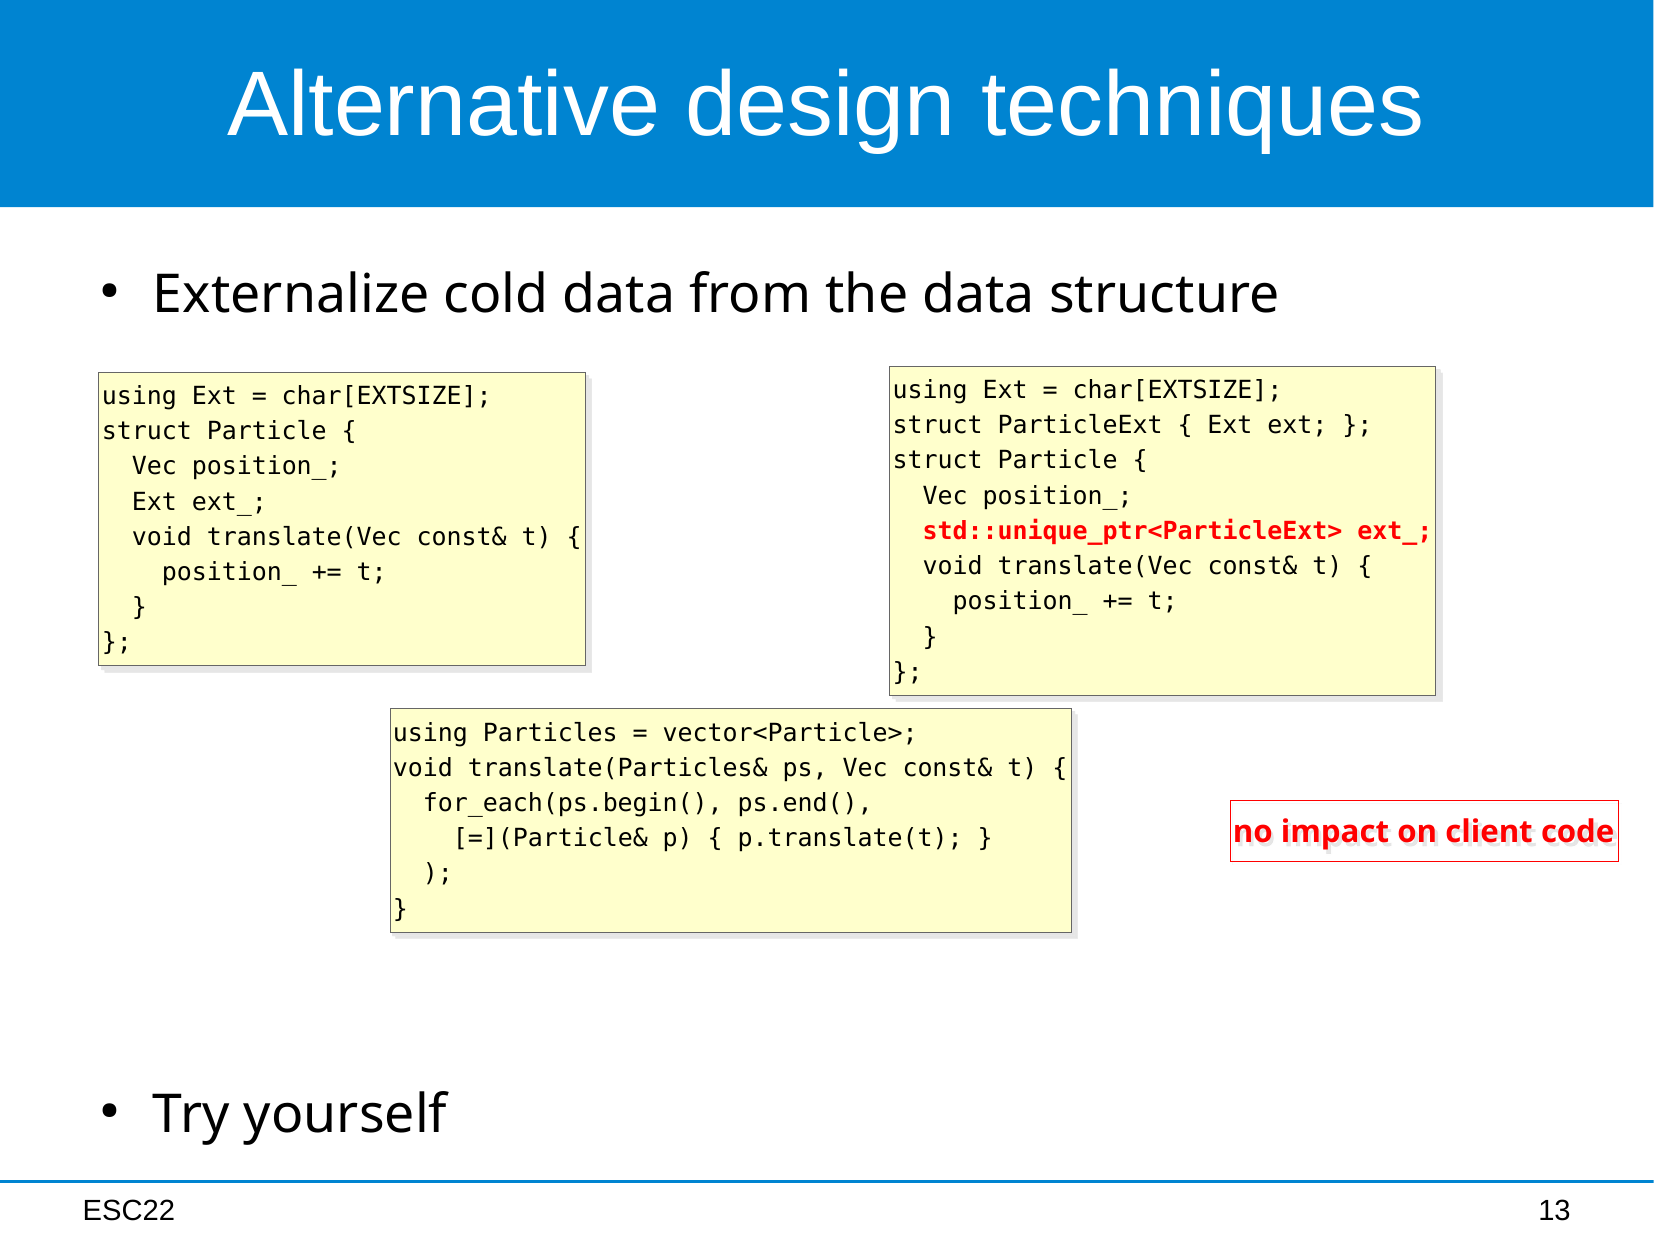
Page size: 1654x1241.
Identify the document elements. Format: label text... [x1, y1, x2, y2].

text_box using Particles = vector<Particle>; void translate(Particles& ps, Vec const& t) { for_each(ps.begin(), ps.end(), [=](Particle& p) { p.translate(t); } ); } [390, 708, 1072, 933]
text_box no impact on client code [1230, 800, 1601, 854]
text_box using Ext = char[EXTSIZE]; struct Particle { Vec position_; Ext ext_; void translate(Vec const& t) { position_ += t; } }; [98, 372, 586, 666]
list Externalize cold data from the data structure Try yourself [1234, 854, 1571, 861]
text_box using Ext = char[EXTSIZE]; struct ParticleExt { Ext ext; }; struct Particle { Vec position_; std::unique_ptr<ParticleExt> ext_; void translate(Vec const& t) { position_ += t; } }; [889, 366, 1436, 696]
list Externalize cold data from the data structure Try yourself [82, 255, 1571, 1156]
title Alternative design techniques [0, 0, 1654, 208]
